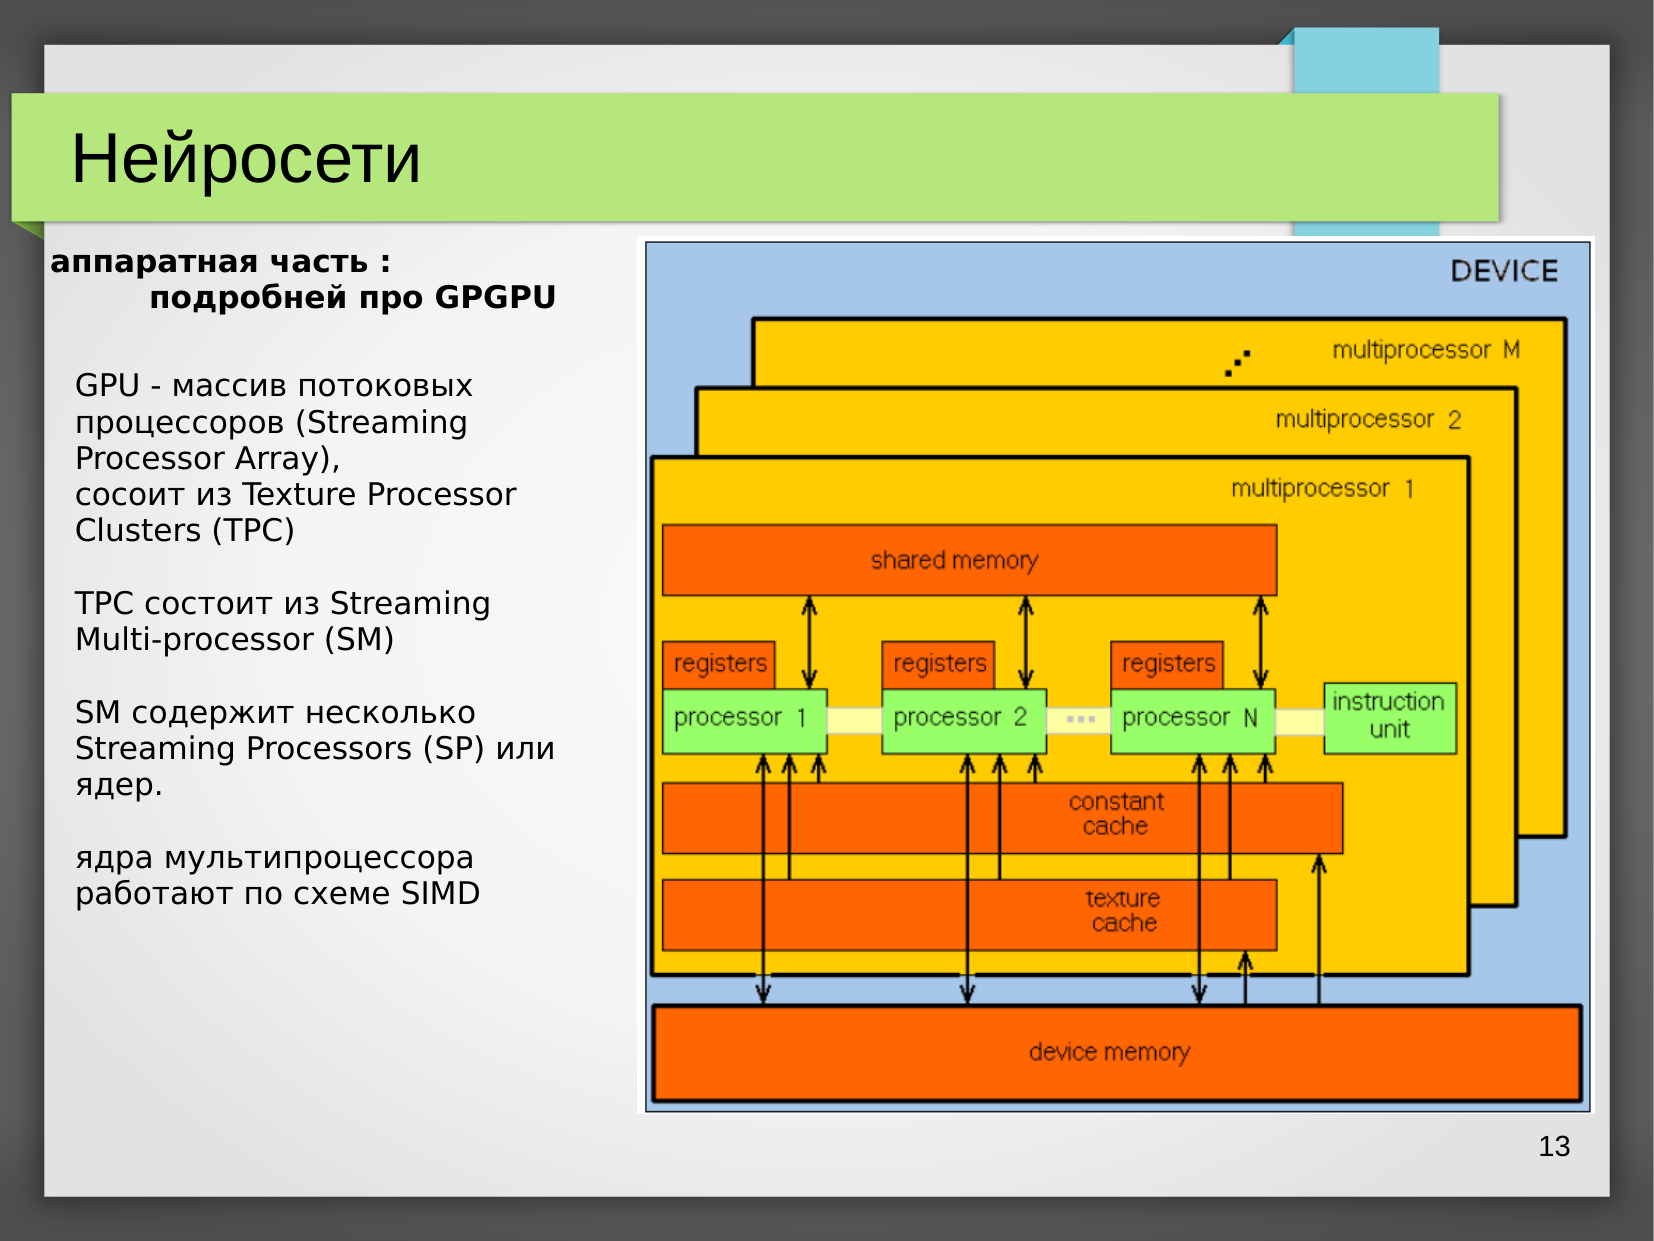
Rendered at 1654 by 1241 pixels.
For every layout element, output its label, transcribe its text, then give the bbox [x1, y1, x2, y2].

picture [0, 0, 1654, 1241]
title Нейросети [70, 118, 1205, 199]
text_box GPU - массив потоковых процессоров (Streaming Processor Array), сосоит из Texture Processor Clusters (TPC) TPC состоит из Streaming Multi-processor (SM) SM содержит несколько Streaming Processors (SP) или ядер. ядра мультипроцессора работают по схеме SIMD [60, 360, 579, 1116]
text_box аппаратная часть : подробней про GPGPU [35, 236, 615, 324]
